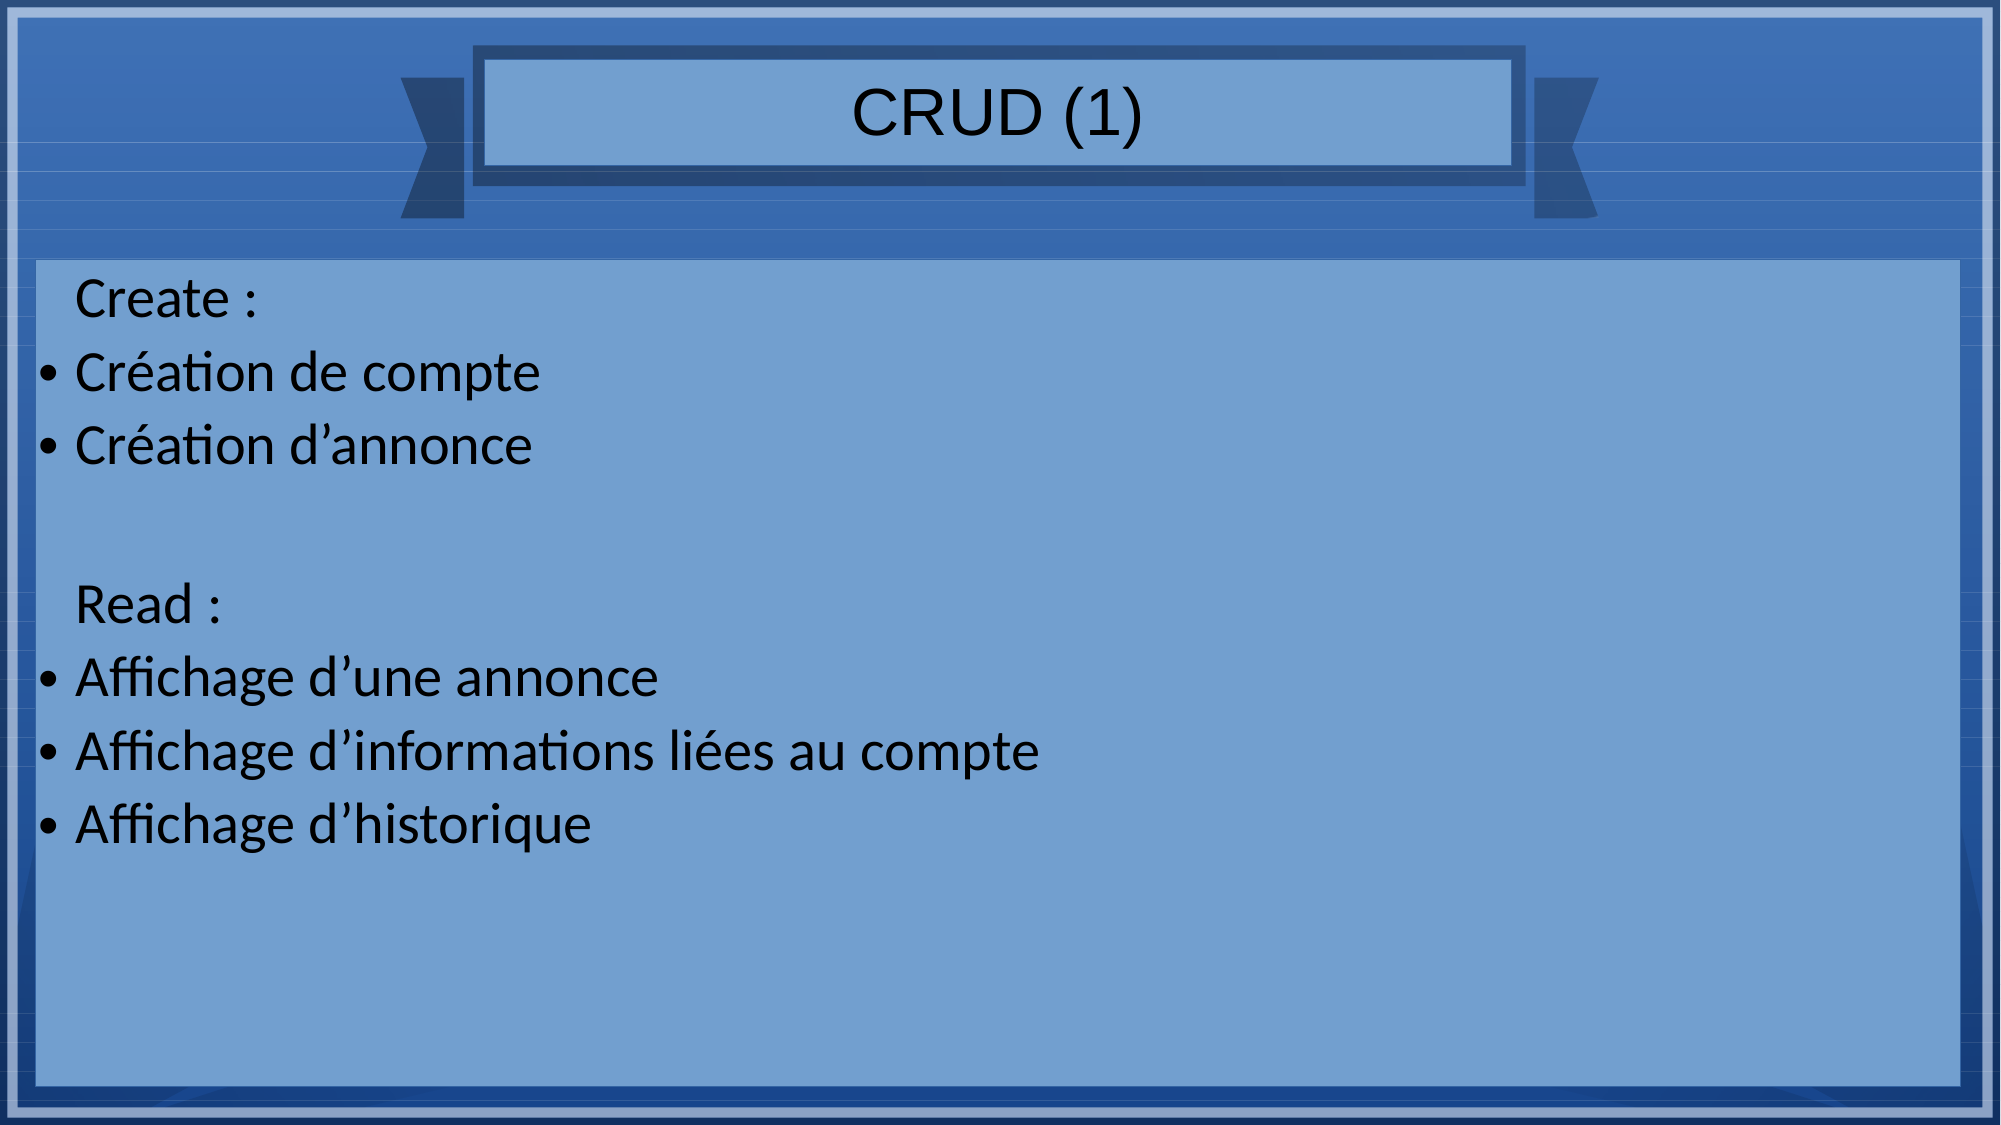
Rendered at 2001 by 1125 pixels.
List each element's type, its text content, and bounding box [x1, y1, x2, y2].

text_box Create : Création de compte Création d’annonce Read : Affichage d’une annonce Affichage d’informations liées au compte Affichage d’historique [23, 268, 1949, 1121]
text_box CRUD (1) [484, 59, 1512, 166]
text_box [35, 259, 1961, 1087]
